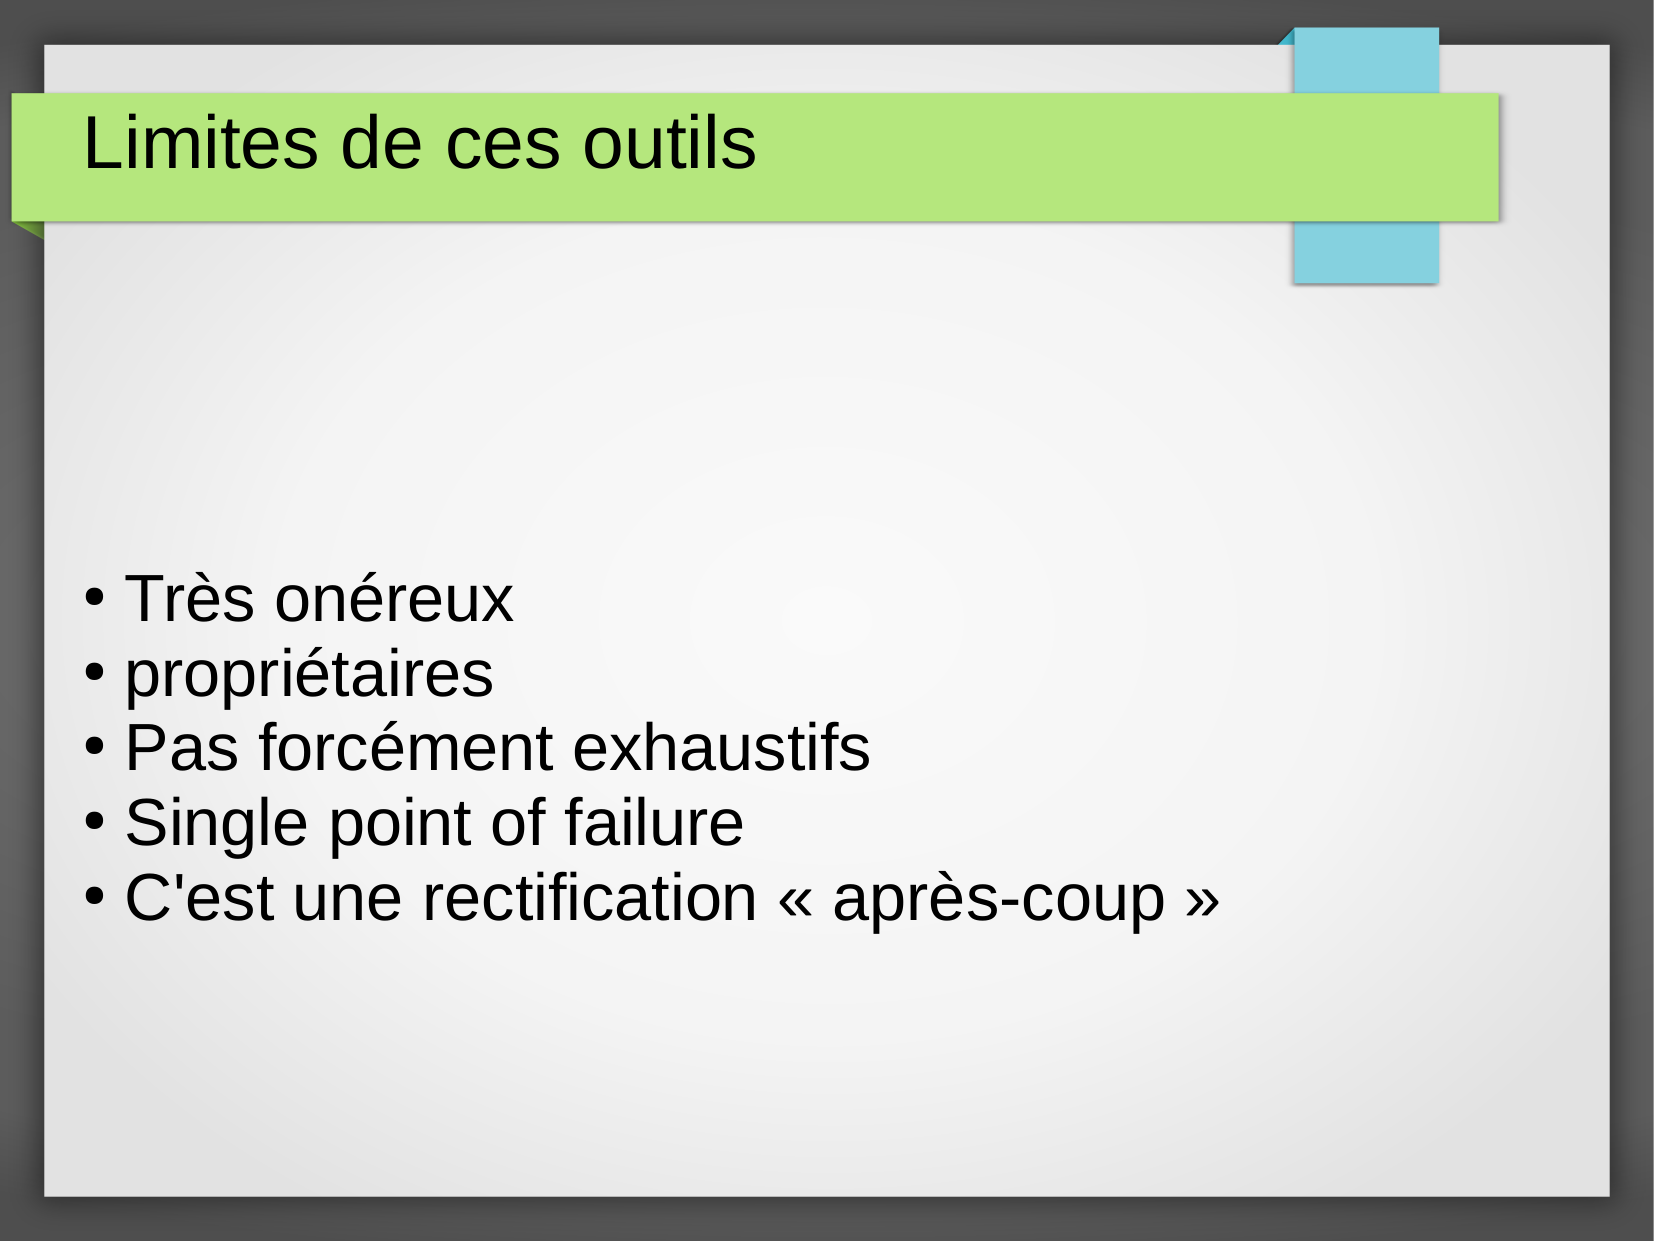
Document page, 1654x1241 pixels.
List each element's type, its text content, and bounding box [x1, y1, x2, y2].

picture [0, 0, 1654, 1241]
subtitle Très onéreux propriétaires Pas forcément exhaustifs Single point of failure C'est une rectification « après-coup » [82, 49, 1571, 1010]
